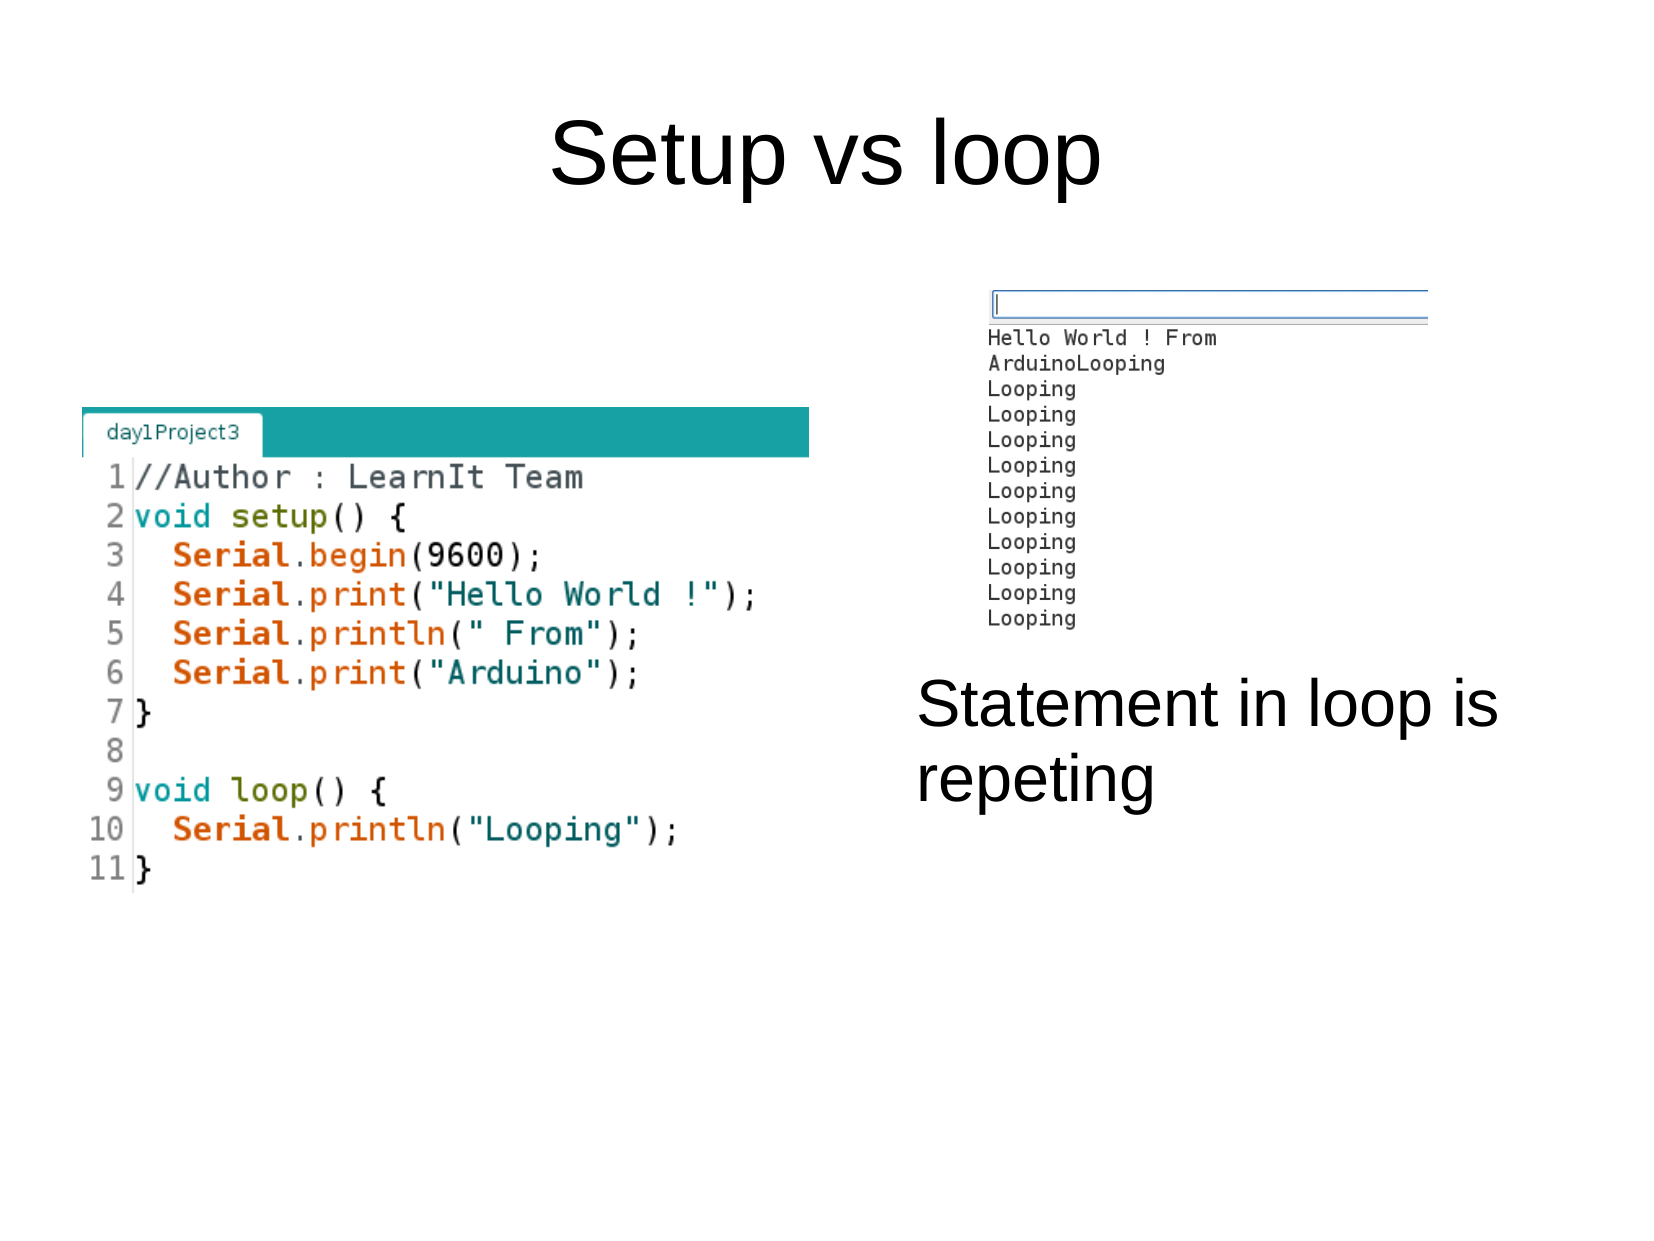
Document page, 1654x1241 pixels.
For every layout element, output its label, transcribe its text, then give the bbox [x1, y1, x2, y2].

title Setup vs loop [82, 49, 1571, 257]
picture [989, 290, 1428, 634]
picture [82, 407, 809, 893]
list Statement in loop is repeting [845, 665, 1572, 1009]
